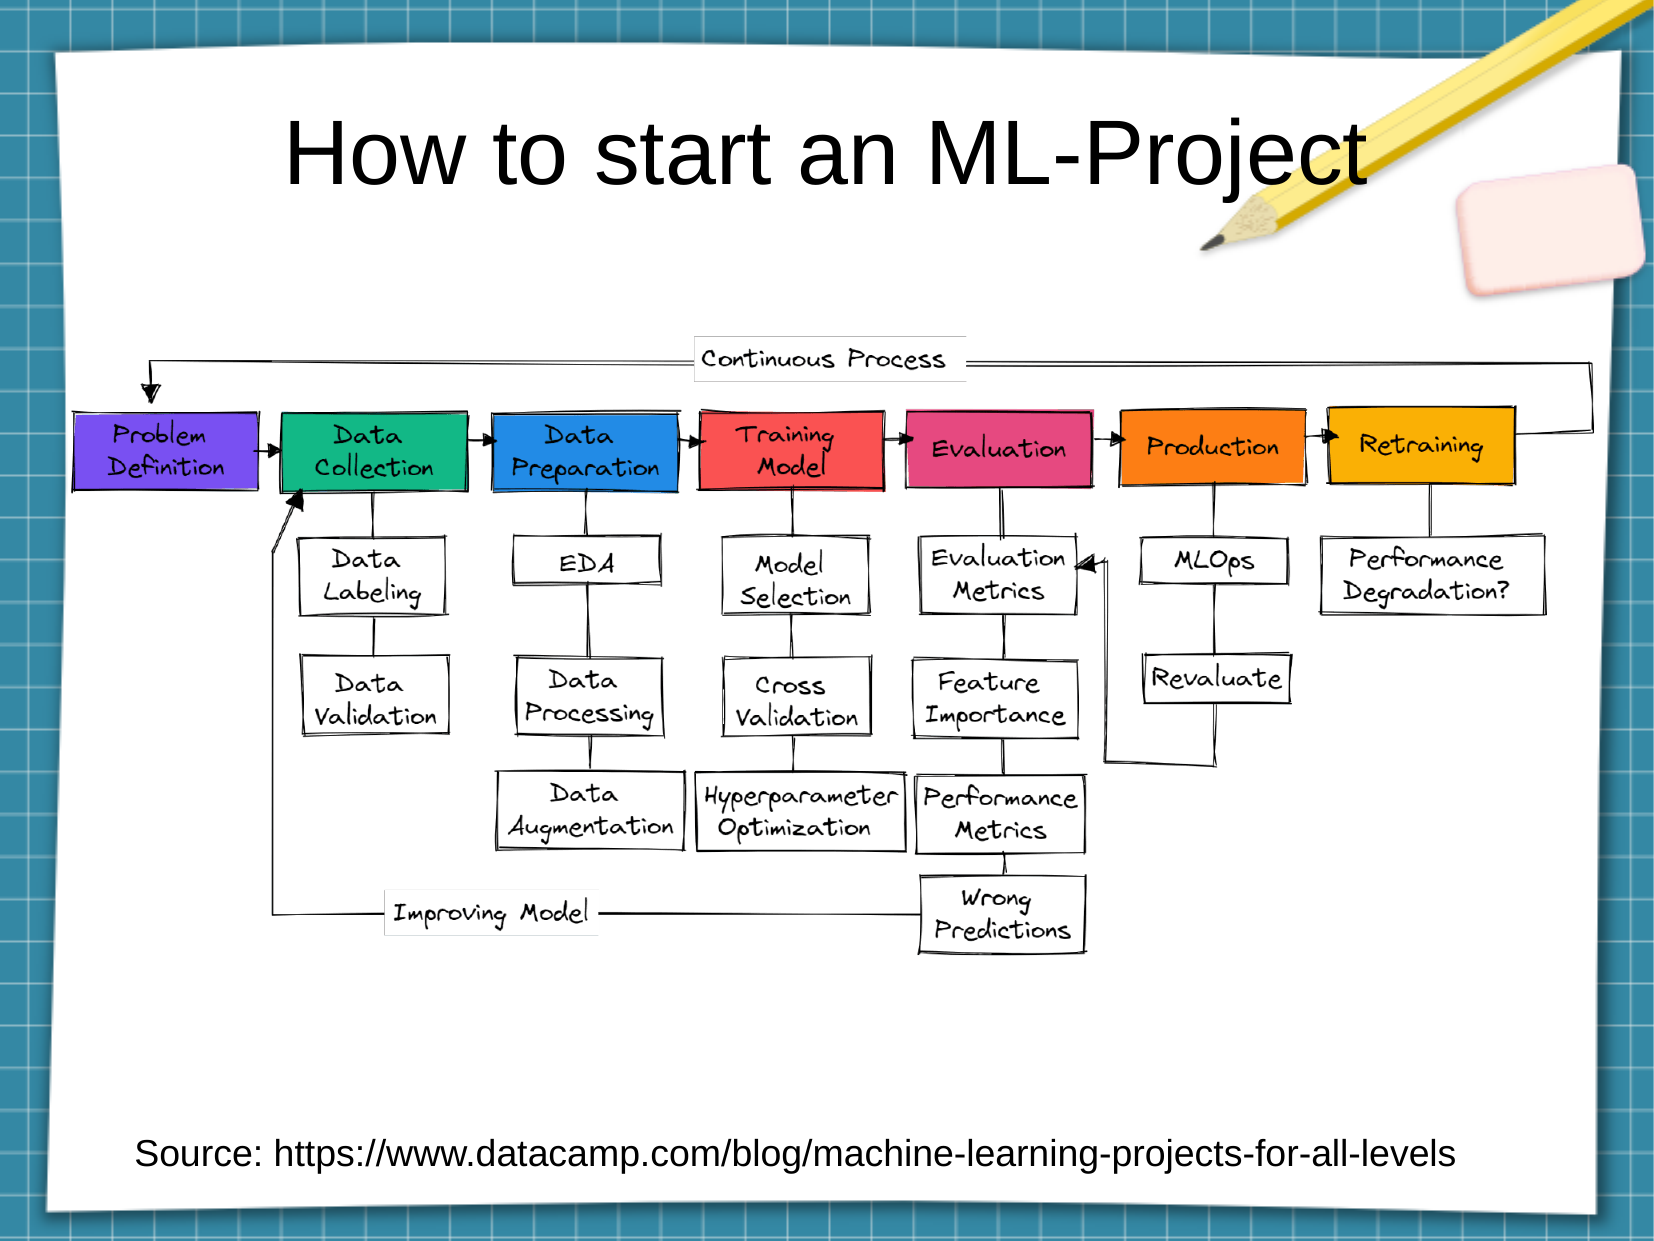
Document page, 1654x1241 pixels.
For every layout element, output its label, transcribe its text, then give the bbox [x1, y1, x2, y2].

title How to start an ML-Project [82, 49, 1571, 257]
picture [0, 0, 1654, 1241]
text_box Source: https://www.datacamp.com/blog/machine-learning-projects-for-all-levels [119, 1125, 1531, 1182]
